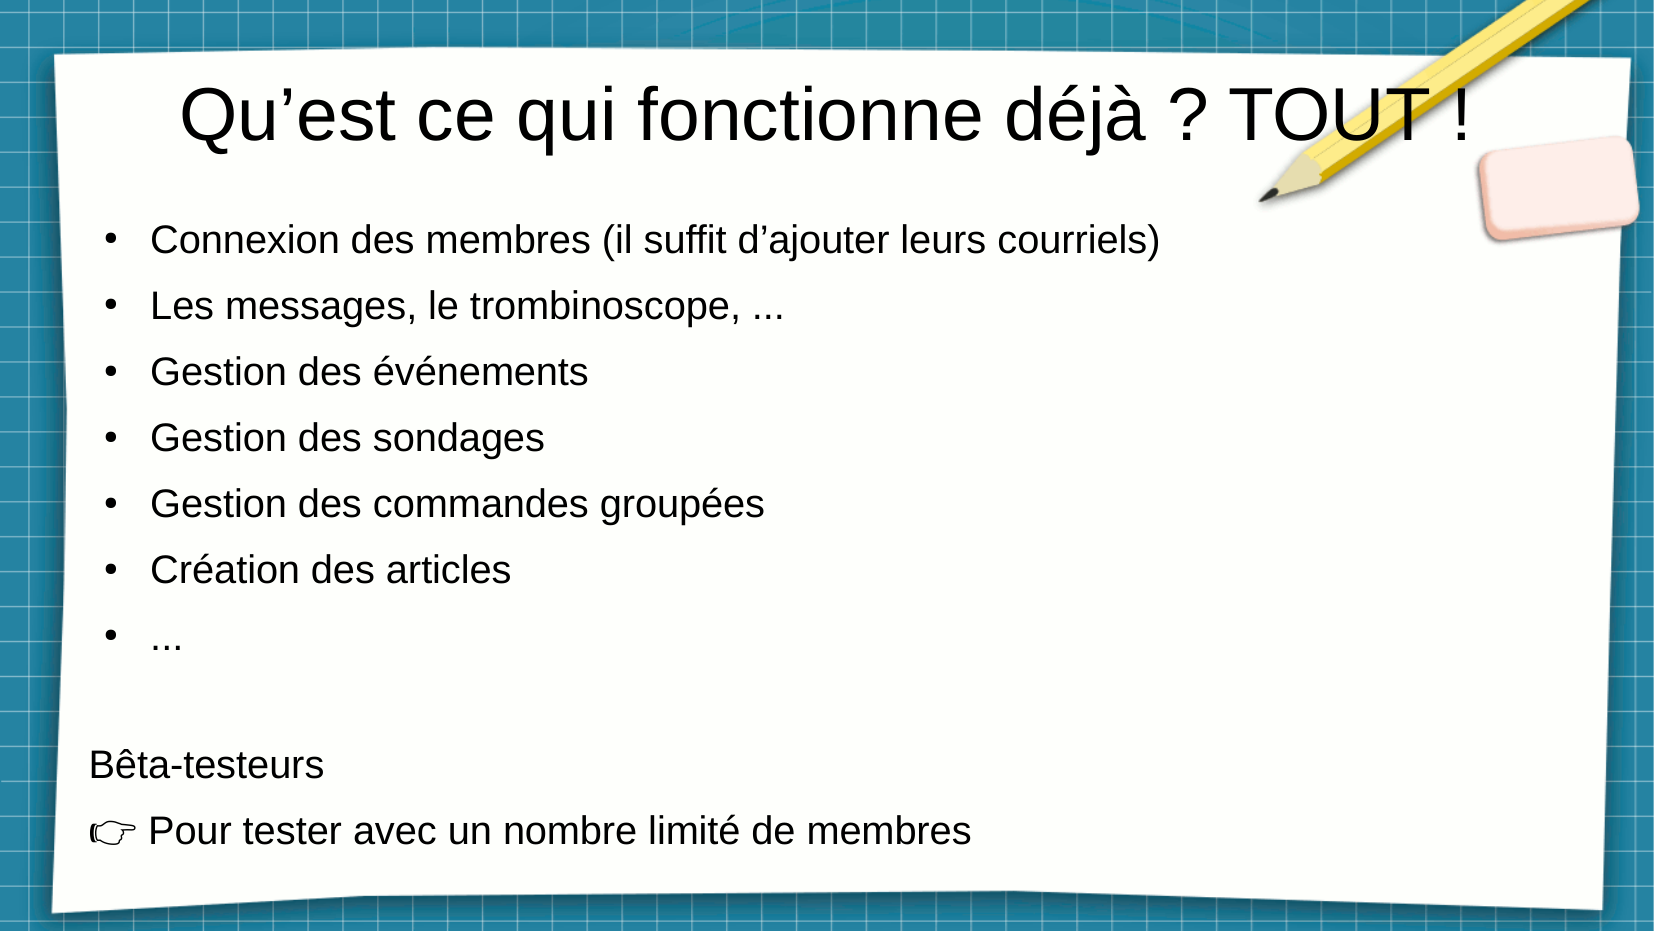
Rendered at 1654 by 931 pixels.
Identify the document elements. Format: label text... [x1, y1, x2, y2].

picture [0, 0, 1654, 931]
title Qu’est ce qui fonctionne déjà ? TOUT ! [82, 37, 1571, 193]
list Connexion des membres (il suffit d’ajouter leurs courriels) Les messages, le trombinoscope, ... Gestion des événements Gestion des sondages Gestion des commandes groupées Création des articles ... Bêta-testeurs 👉 Pour tester avec un nombre limité de membres [88, 217, 1577, 857]
